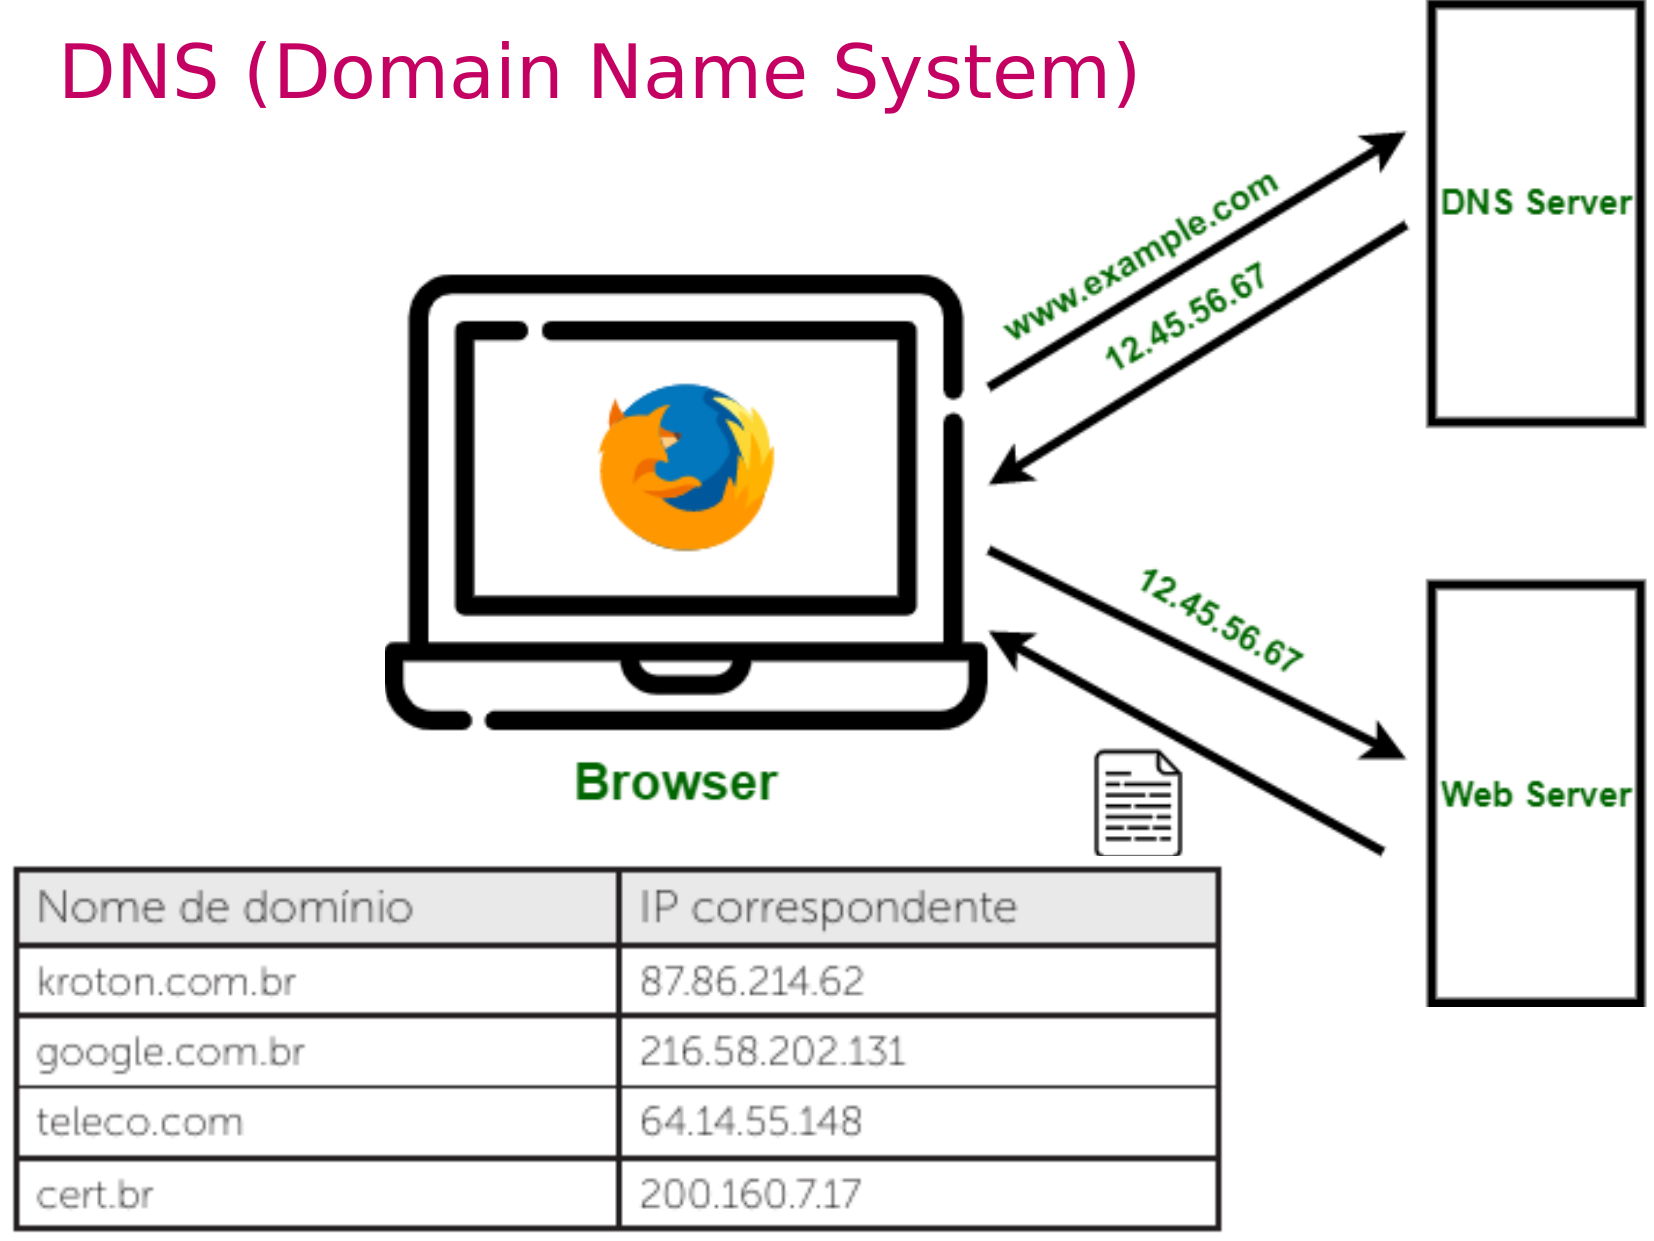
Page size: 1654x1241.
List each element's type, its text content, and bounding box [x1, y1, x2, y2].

title DNS (Domain Name System) [59, 29, 1625, 148]
picture [0, 0, 1654, 1241]
